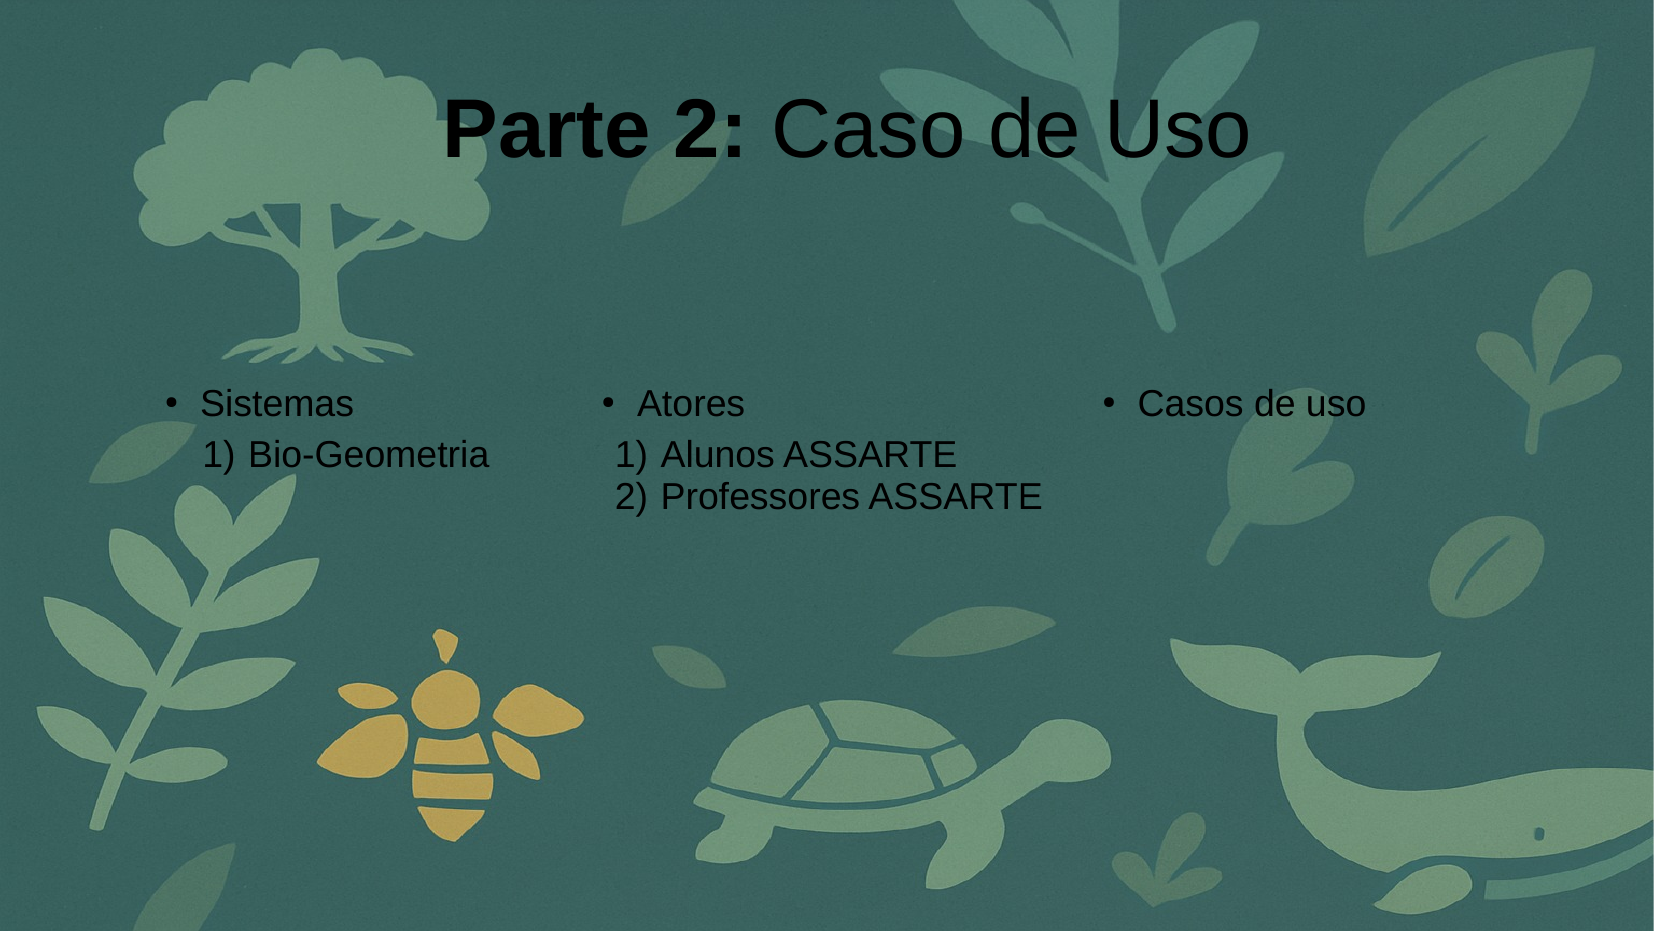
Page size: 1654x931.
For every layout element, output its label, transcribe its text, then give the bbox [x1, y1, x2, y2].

subtitle Parte 2: Caso de Uso [157, 0, 1538, 259]
text_box Atores [586, 375, 761, 432]
text_box Sistemas [150, 375, 370, 432]
picture [0, 0, 1654, 931]
text_box Alunos ASSARTE Professores ASSARTE [600, 425, 1088, 567]
text_box Casos de uso [1087, 375, 1388, 516]
text_box Bio-Geometria [187, 426, 526, 526]
